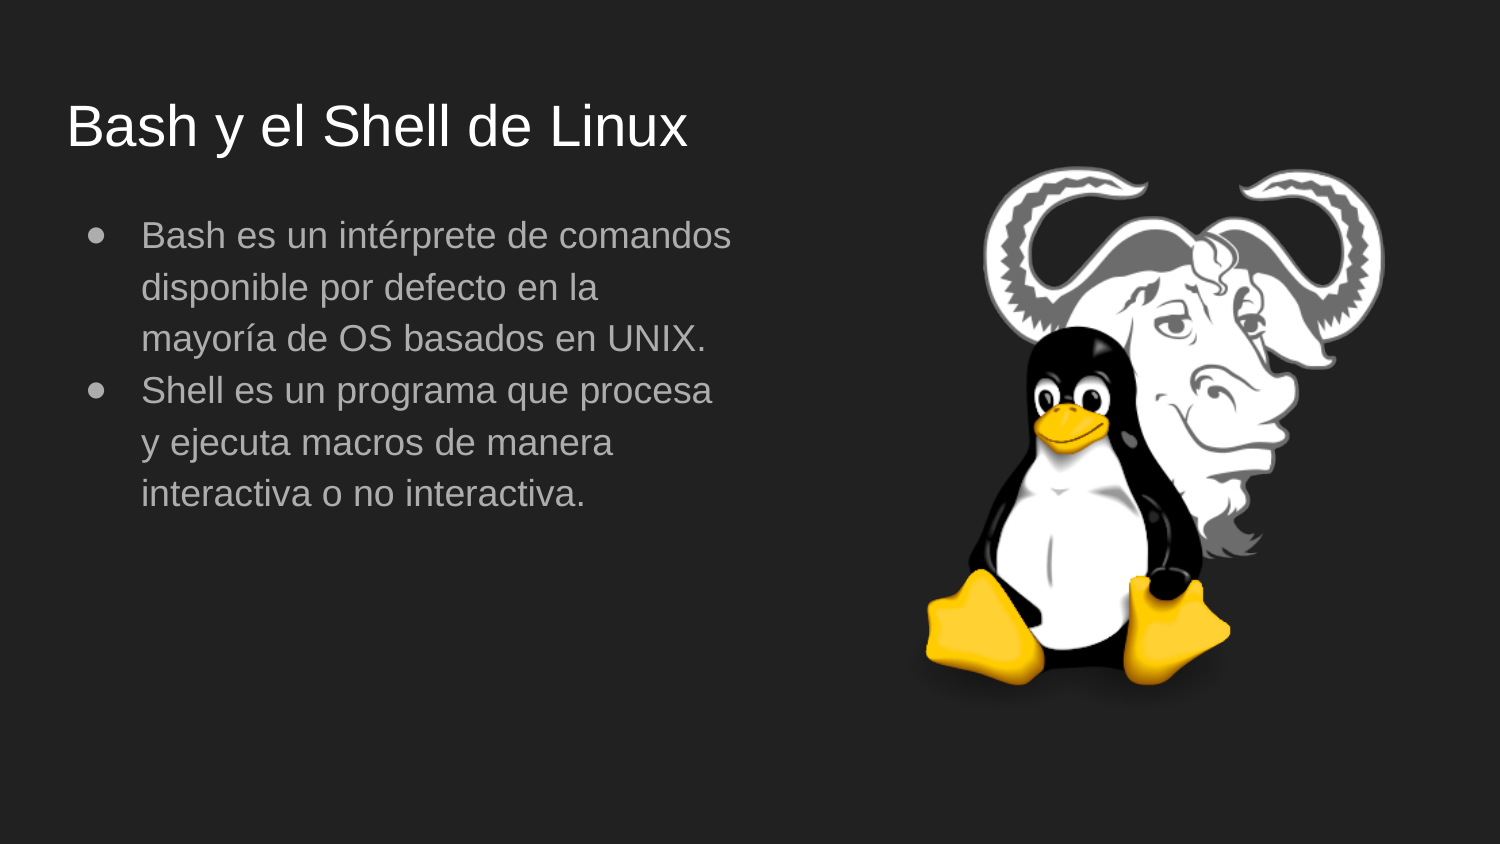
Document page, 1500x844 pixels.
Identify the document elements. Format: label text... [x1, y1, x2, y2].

picture [906, 166, 1385, 710]
list Bash es un intérprete de comandos disponible por defecto en la mayoría de OS basados en UNIX. Shell es un programa que procesa y ejecuta macros de manera interactiva o no interactiva. [51, 189, 750, 750]
title Bash y el Shell de Linux [51, 72, 1449, 167]
